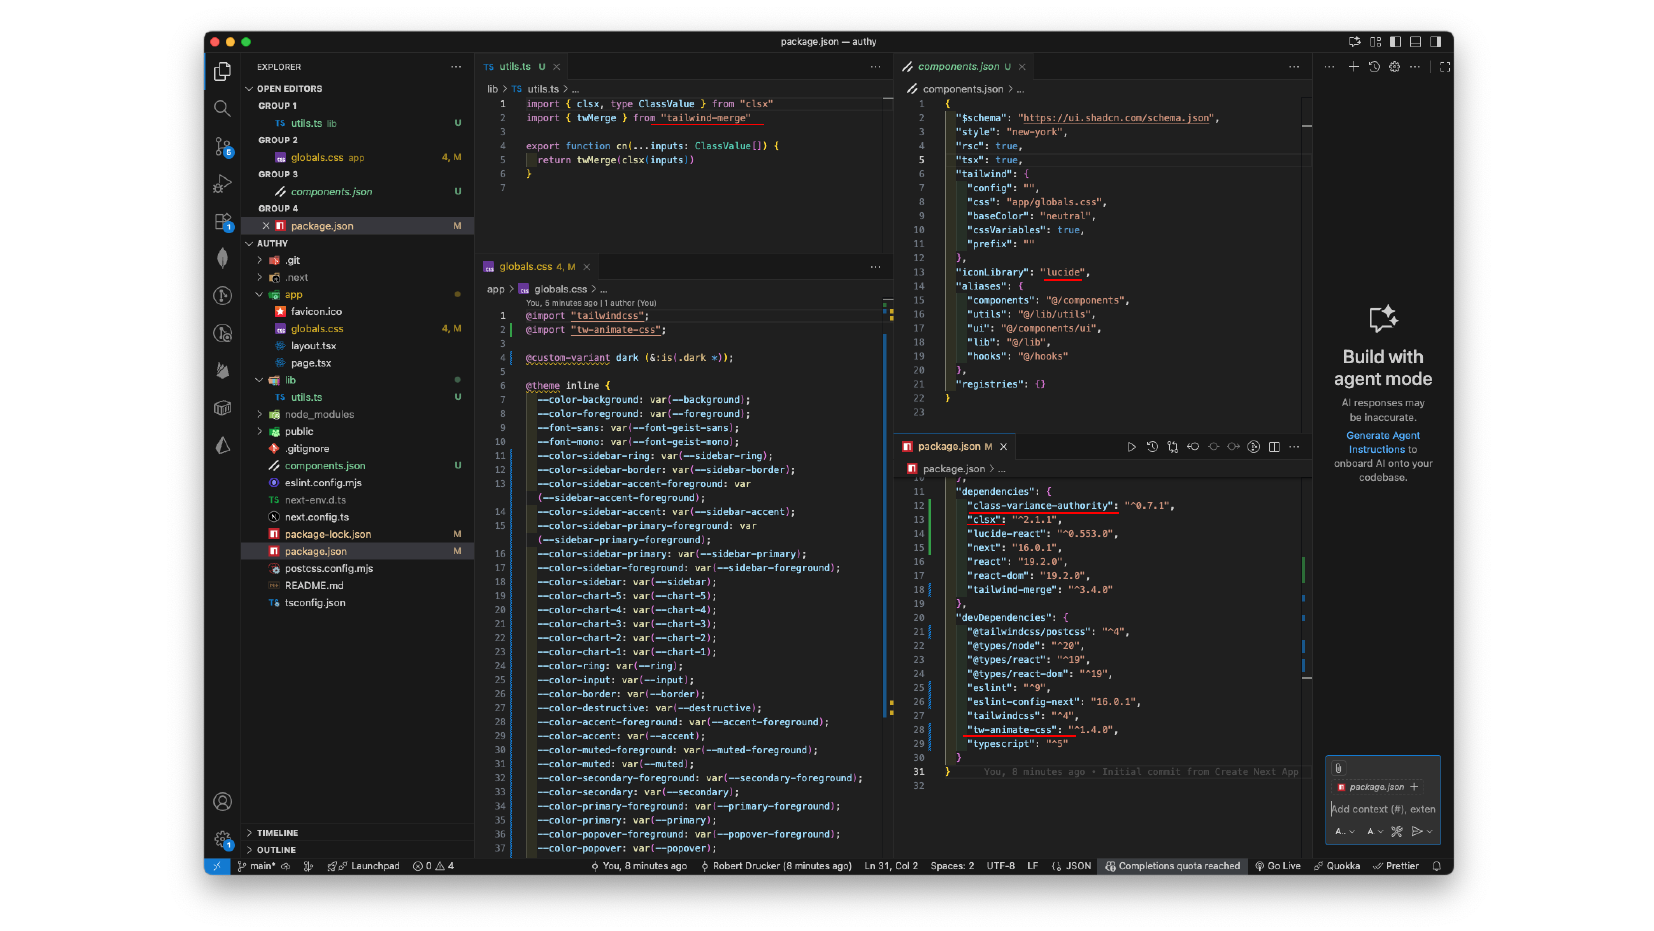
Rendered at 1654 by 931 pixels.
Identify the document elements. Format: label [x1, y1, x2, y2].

picture [160, 1, 1497, 931]
